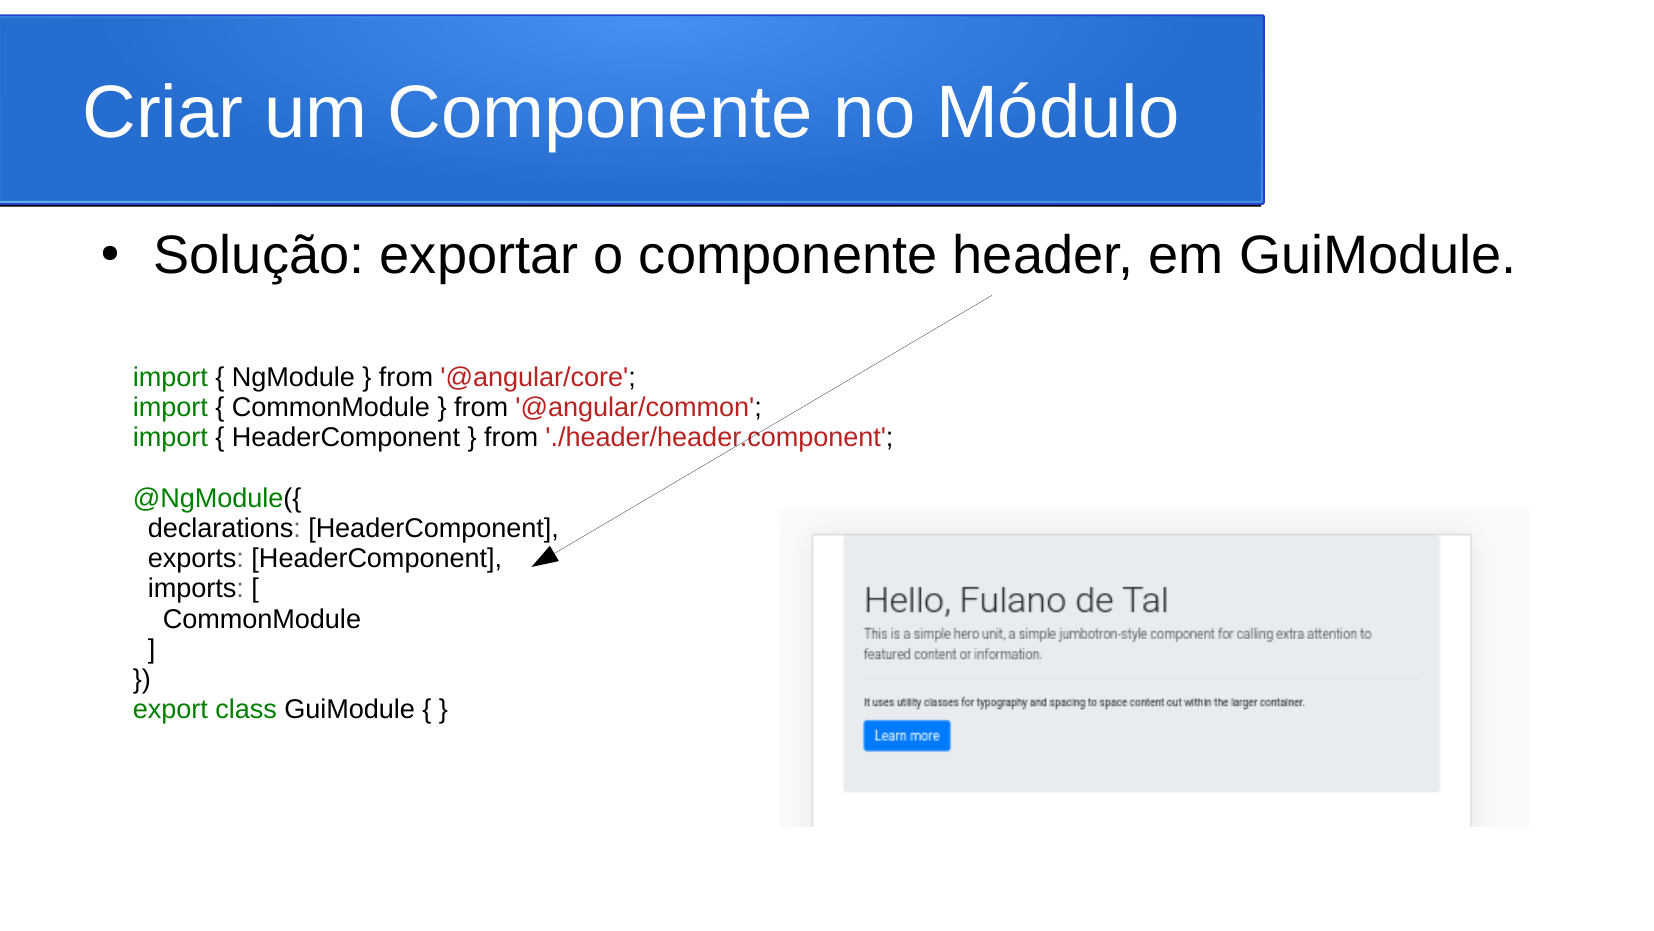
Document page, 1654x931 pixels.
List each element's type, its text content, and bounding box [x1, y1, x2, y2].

title Criar um Componente no Módulo [82, 35, 1235, 189]
list Solução: exportar o componente header, em GuiModule. [82, 224, 1571, 764]
picture [779, 509, 1530, 827]
text_box import { NgModule } from '@angular/core'; import { CommonModule } from '@angular/common'; import { HeaderComponent } from './header/header.component'; @NgModule({ declarations: [HeaderComponent], exports: [HeaderComponent], imports: [ CommonModule ] }) export class GuiModule { } [118, 354, 957, 832]
